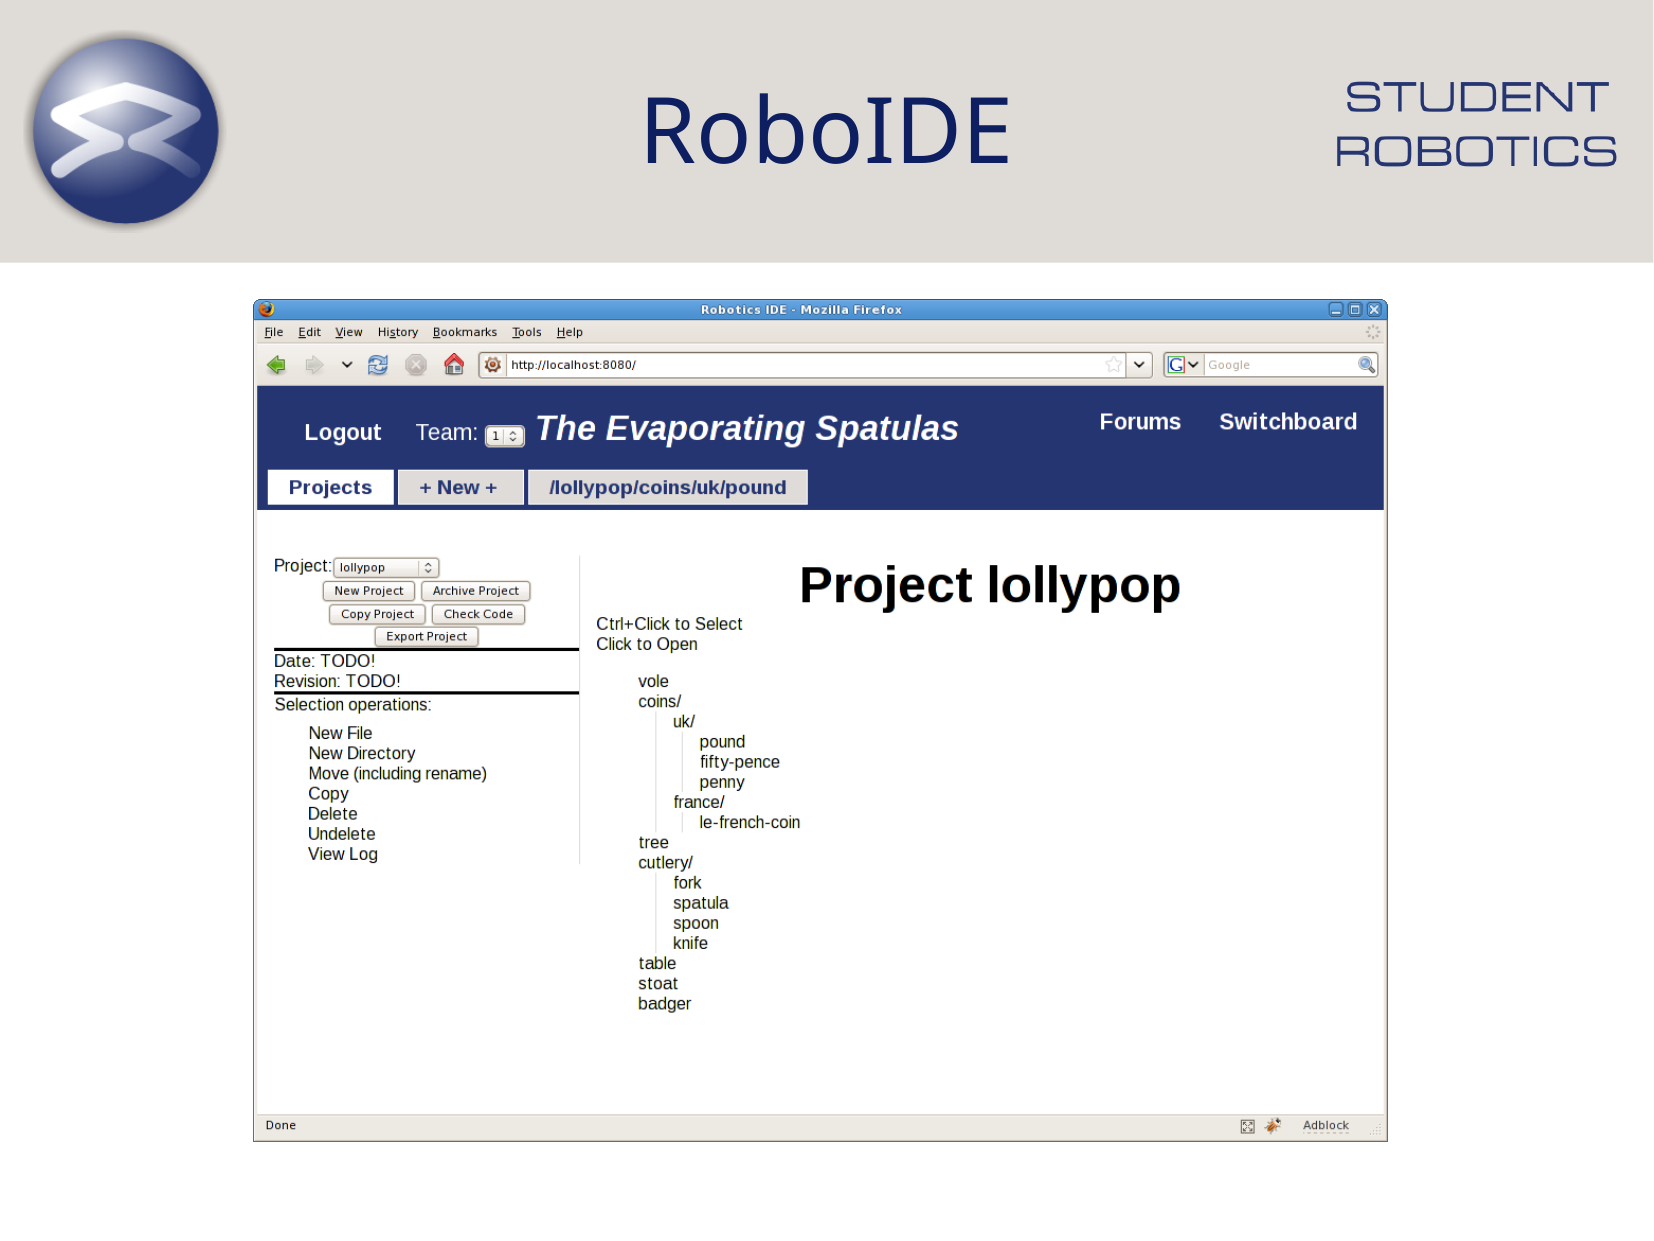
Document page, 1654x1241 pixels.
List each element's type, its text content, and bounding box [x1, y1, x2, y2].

picture [9, 19, 82, 245]
picture [1571, 68, 1633, 174]
picture [253, 299, 1388, 1142]
title RoboIDE [82, 7, 1571, 250]
